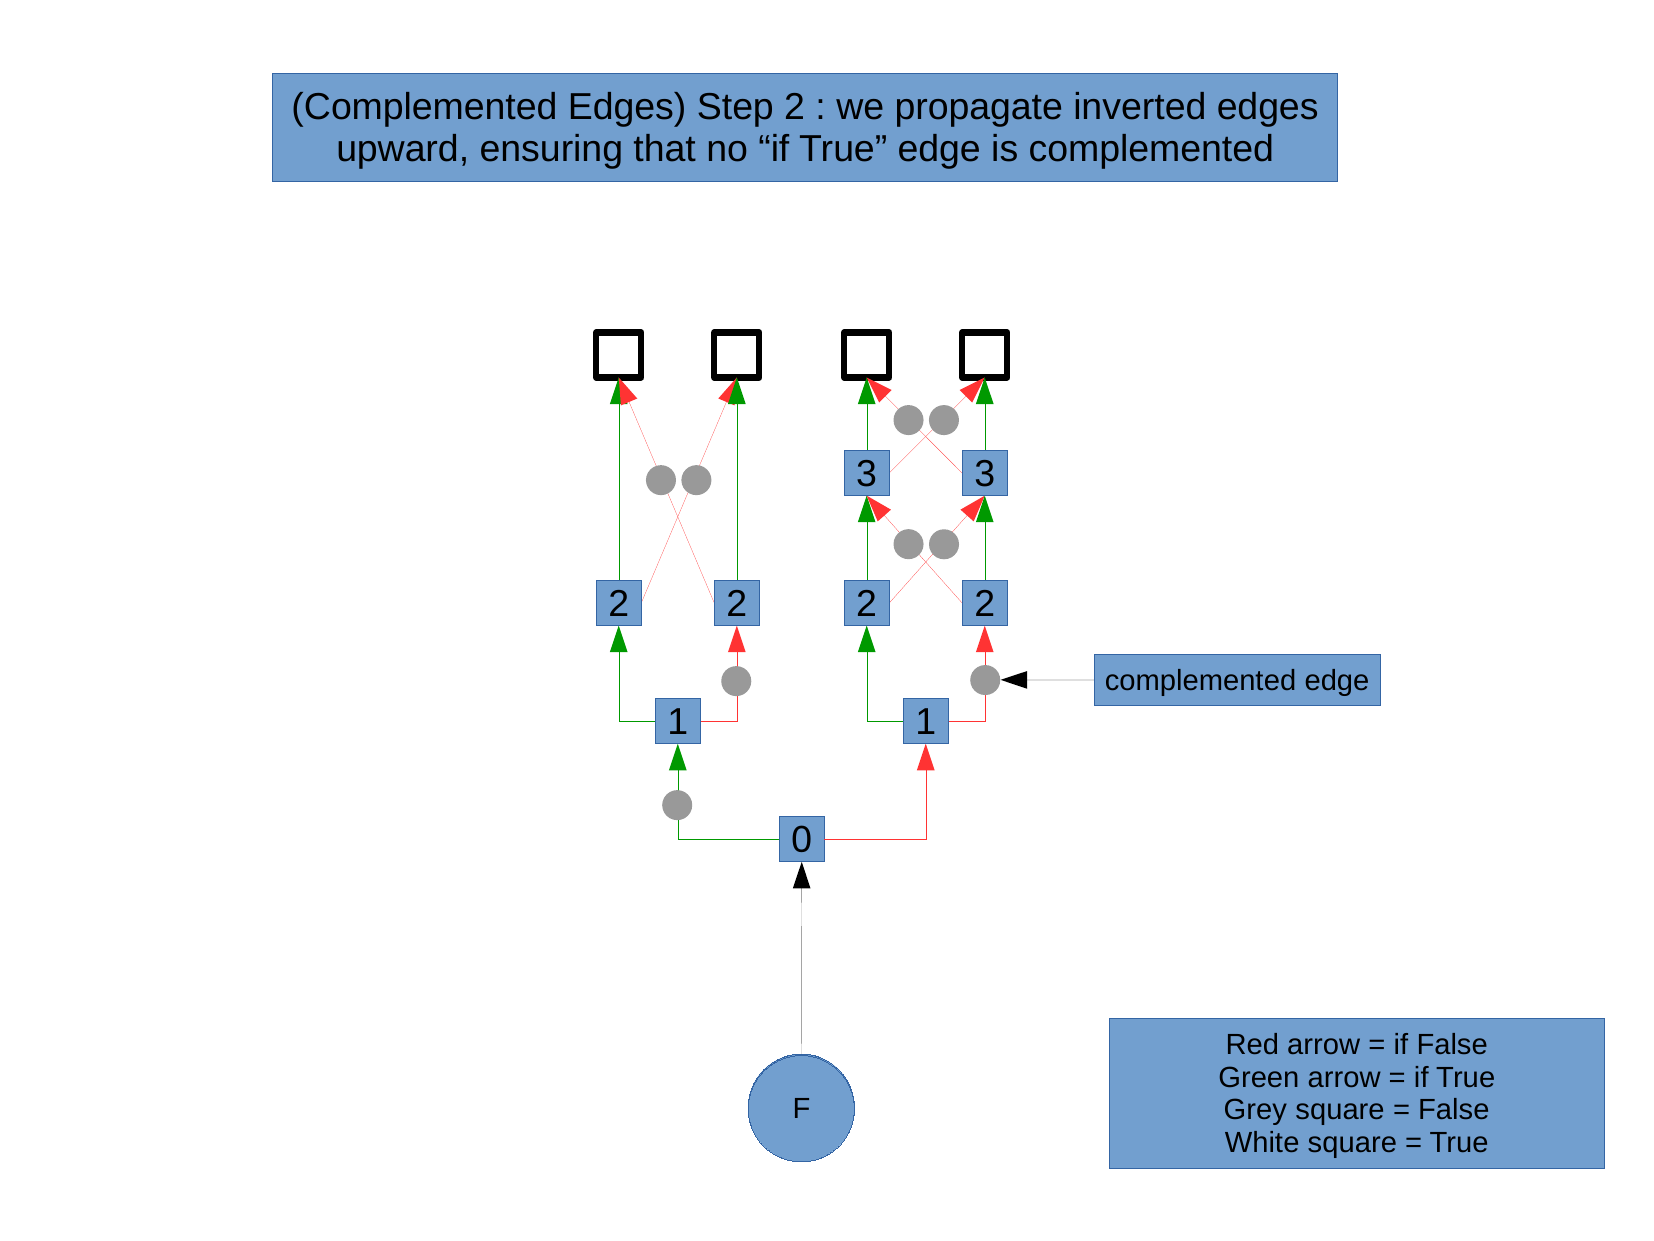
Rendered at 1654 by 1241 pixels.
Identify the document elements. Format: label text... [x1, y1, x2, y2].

text_box [928, 405, 959, 436]
text_box [645, 465, 677, 496]
text_box [962, 332, 1008, 378]
text_box [714, 332, 760, 378]
text_box [893, 529, 924, 560]
text_box 2 [962, 580, 1008, 626]
text_box [844, 332, 890, 378]
text_box [928, 529, 960, 560]
text_box [596, 332, 642, 378]
text_box 1 [655, 698, 701, 744]
text_box [681, 465, 712, 496]
text_box 2 [596, 580, 642, 626]
text_box 3 [844, 450, 890, 496]
text_box [893, 405, 924, 436]
text_box F [748, 1055, 855, 1162]
text_box [721, 666, 752, 697]
text_box complemented edge [1094, 654, 1381, 706]
text_box 1 [903, 698, 949, 744]
text_box (Complemented Edges) Step 2 : we propagate inverted edges upward, ensuring that no “if True” edge is complemented [272, 73, 1338, 182]
text_box Red arrow = if False Green arrow = if True Grey square = False White square = True [1109, 1018, 1605, 1169]
text_box 3 [962, 450, 1008, 496]
text_box 0 [779, 816, 825, 862]
text_box 2 [714, 580, 760, 626]
text_box [970, 665, 1001, 696]
text_box 2 [844, 580, 890, 626]
text_box [662, 790, 693, 821]
